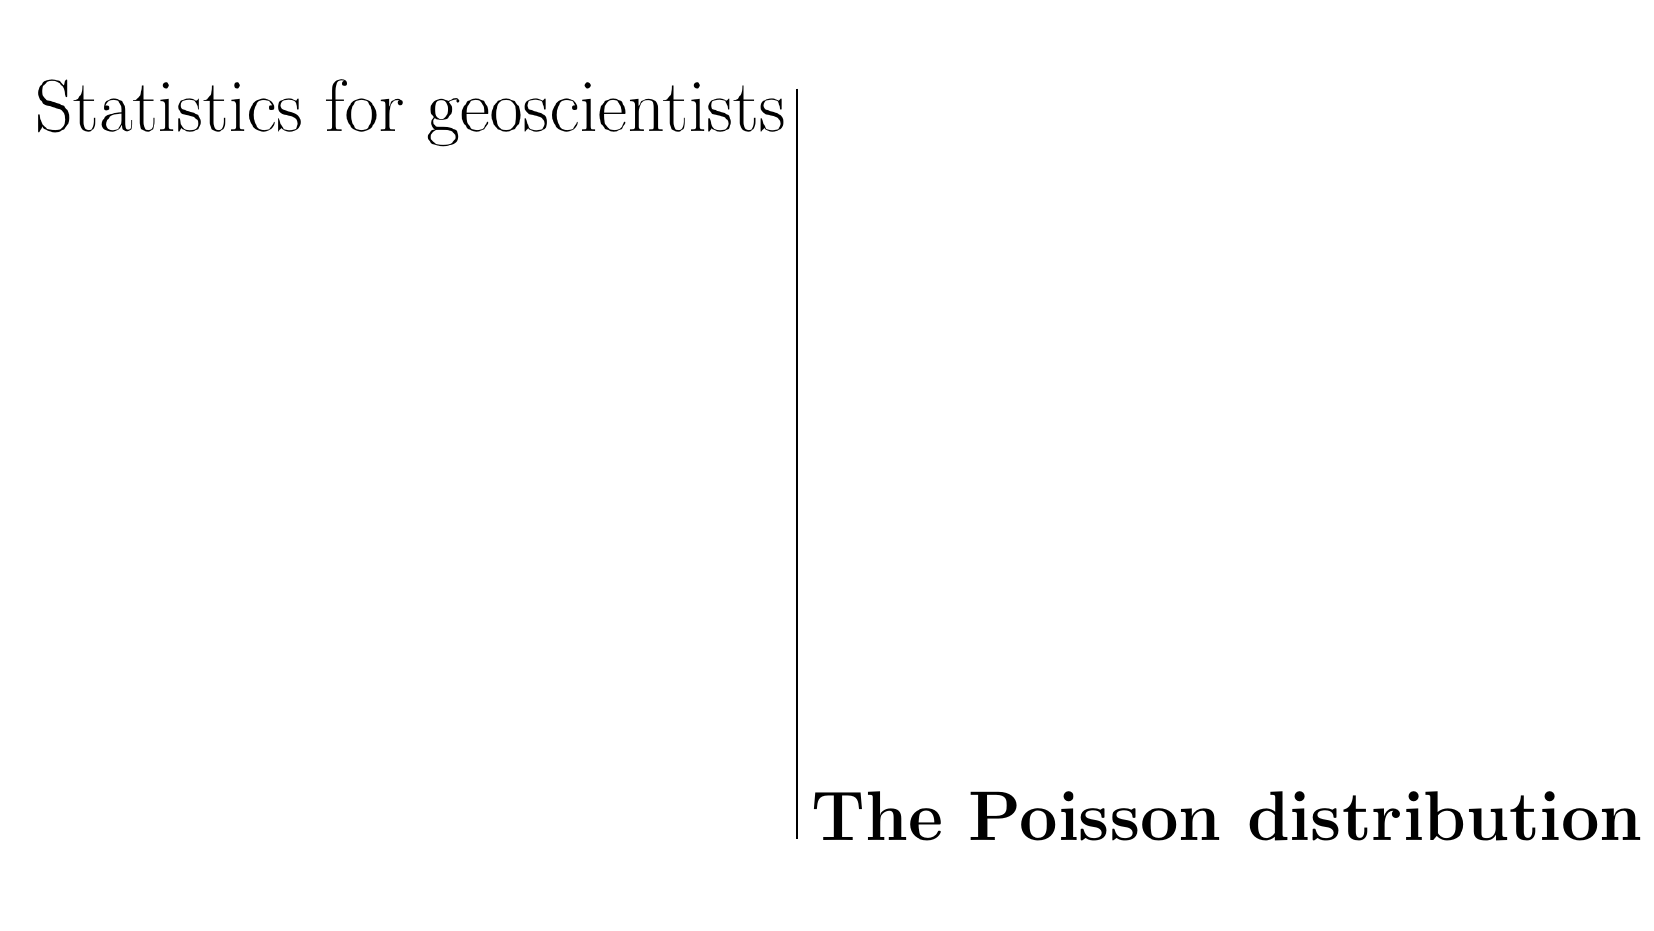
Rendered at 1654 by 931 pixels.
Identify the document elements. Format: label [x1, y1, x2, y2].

picture [803, 778, 1654, 856]
picture [29, 71, 792, 149]
